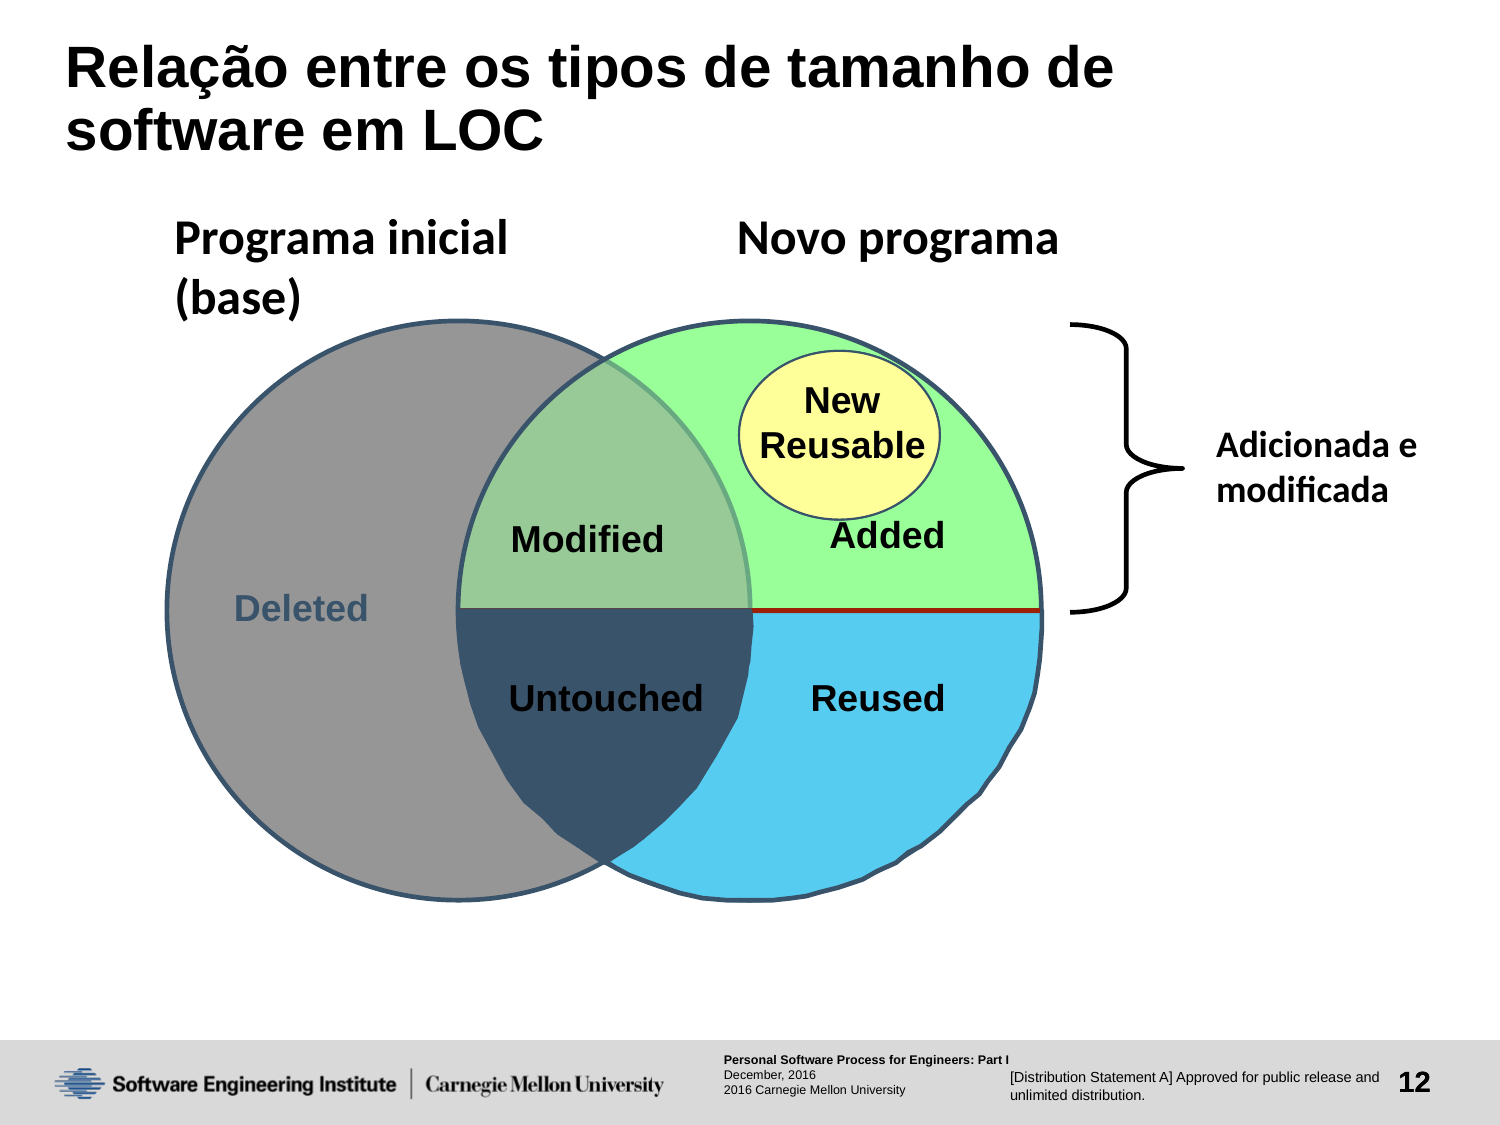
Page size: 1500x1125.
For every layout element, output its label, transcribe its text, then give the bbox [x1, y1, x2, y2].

text_box Novo programa [722, 197, 1137, 273]
text_box Programa inicial (base) [159, 197, 539, 333]
title Relação entre os tipos de tamanho de software em LOC [65, 37, 1313, 148]
picture [46, 1061, 673, 1104]
text_box Adicionada e modificada [1201, 412, 1456, 518]
picture [164, 318, 1047, 905]
